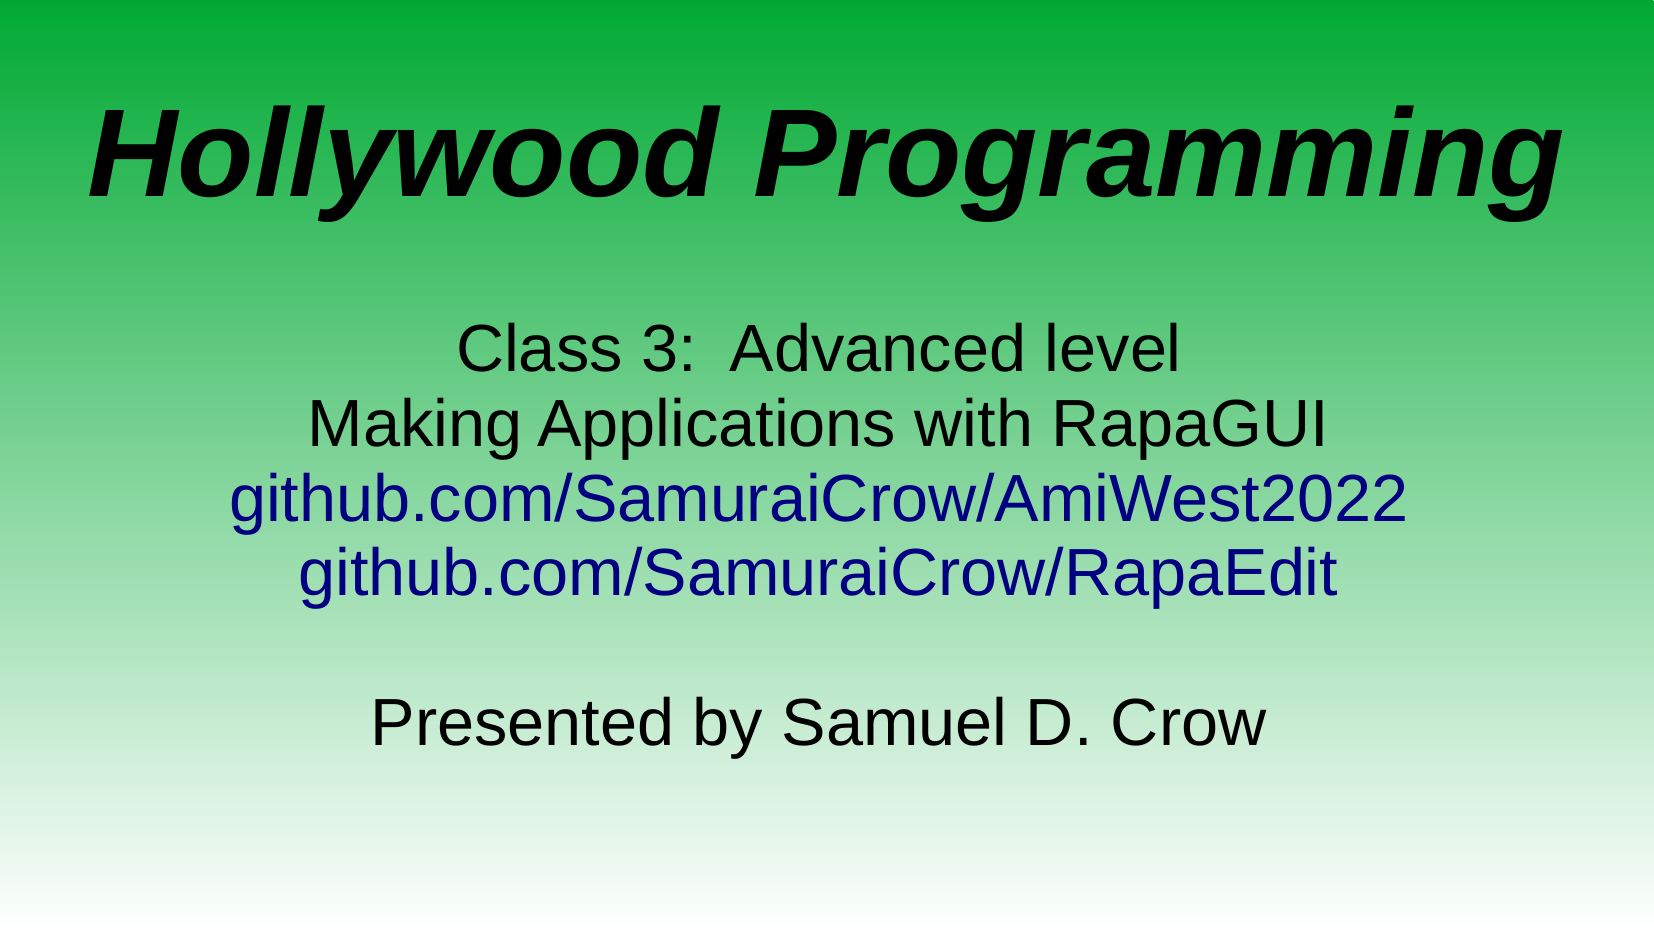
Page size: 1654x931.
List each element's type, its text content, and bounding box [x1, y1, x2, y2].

title Hollywood Programming [82, 49, 1571, 257]
subtitle Class 3: Advanced level Making Applications with RapaGUI github.com/SamuraiCrow/AmiWest2022 github.com/SamuraiCrow/RapaEdit Presented by Samuel D. Crow [75, 224, 1564, 846]
